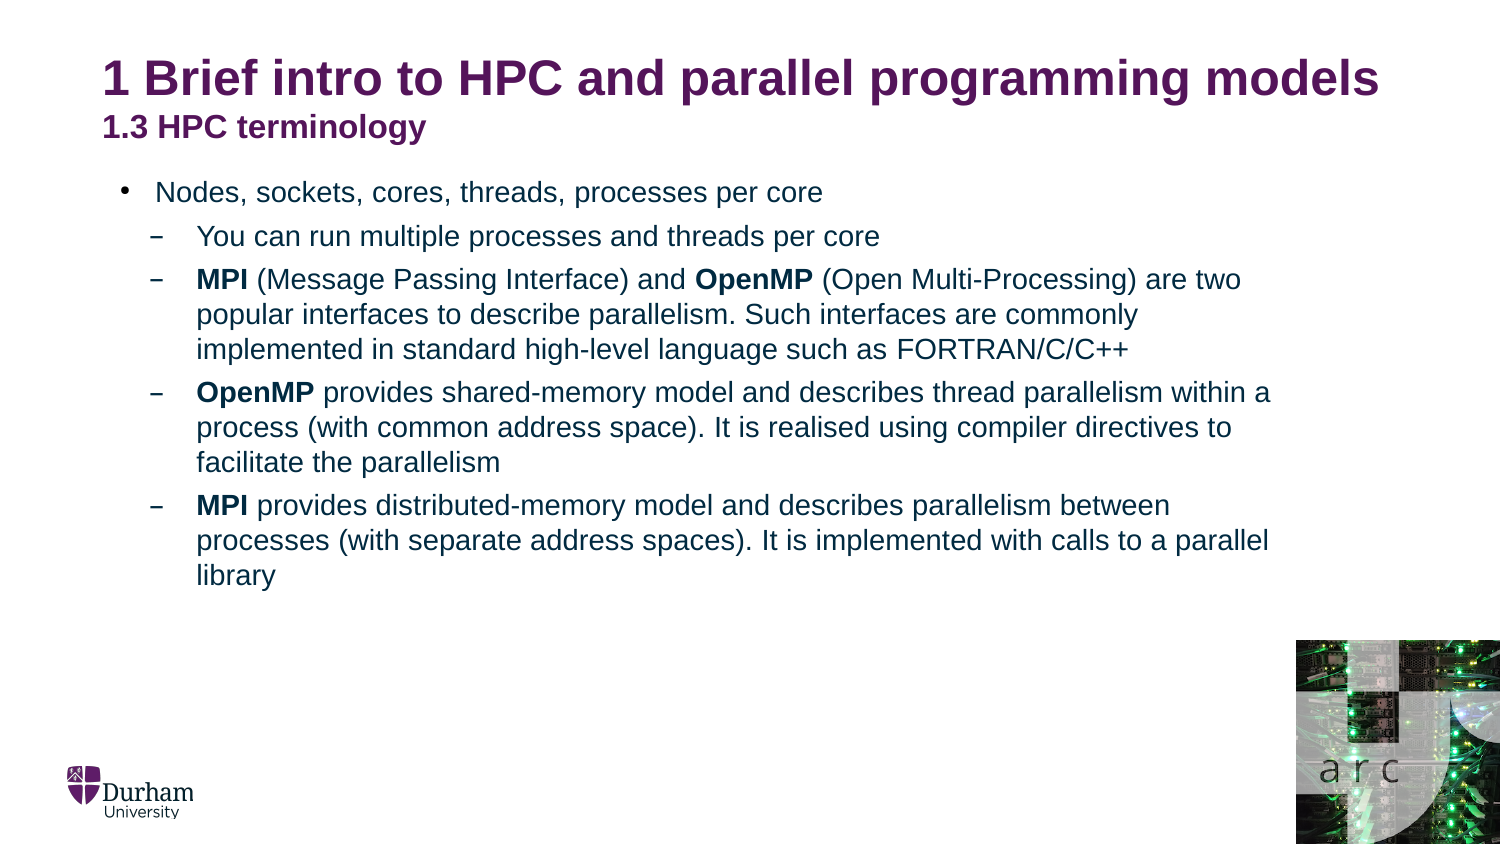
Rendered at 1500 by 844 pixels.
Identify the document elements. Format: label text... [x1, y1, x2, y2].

picture [1296, 640, 1500, 844]
title 1 Brief intro to HPC and parallel programming models 1.3 HPC terminology [101, 45, 1399, 187]
picture [67, 766, 193, 819]
list Nodes, sockets, cores, threads, processes per core You can run multiple processes and threads per core MPI (Message Passing Interface) and OpenMP (Open Multi-Processing) are two popular interfaces to describe parallelism. Such interfaces are commonly implemented in standard high-level language such as FORTRAN/C/C++ OpenMP provides shared-memory model and describes thread parallelism within a process (with common address space). It is realised using compiler directives to facilitate the parallelism MPI provides distributed-memory model and describes parallelism between processes (with separate address spaces). It is implemented with calls to a parallel library [101, 173, 1297, 512]
